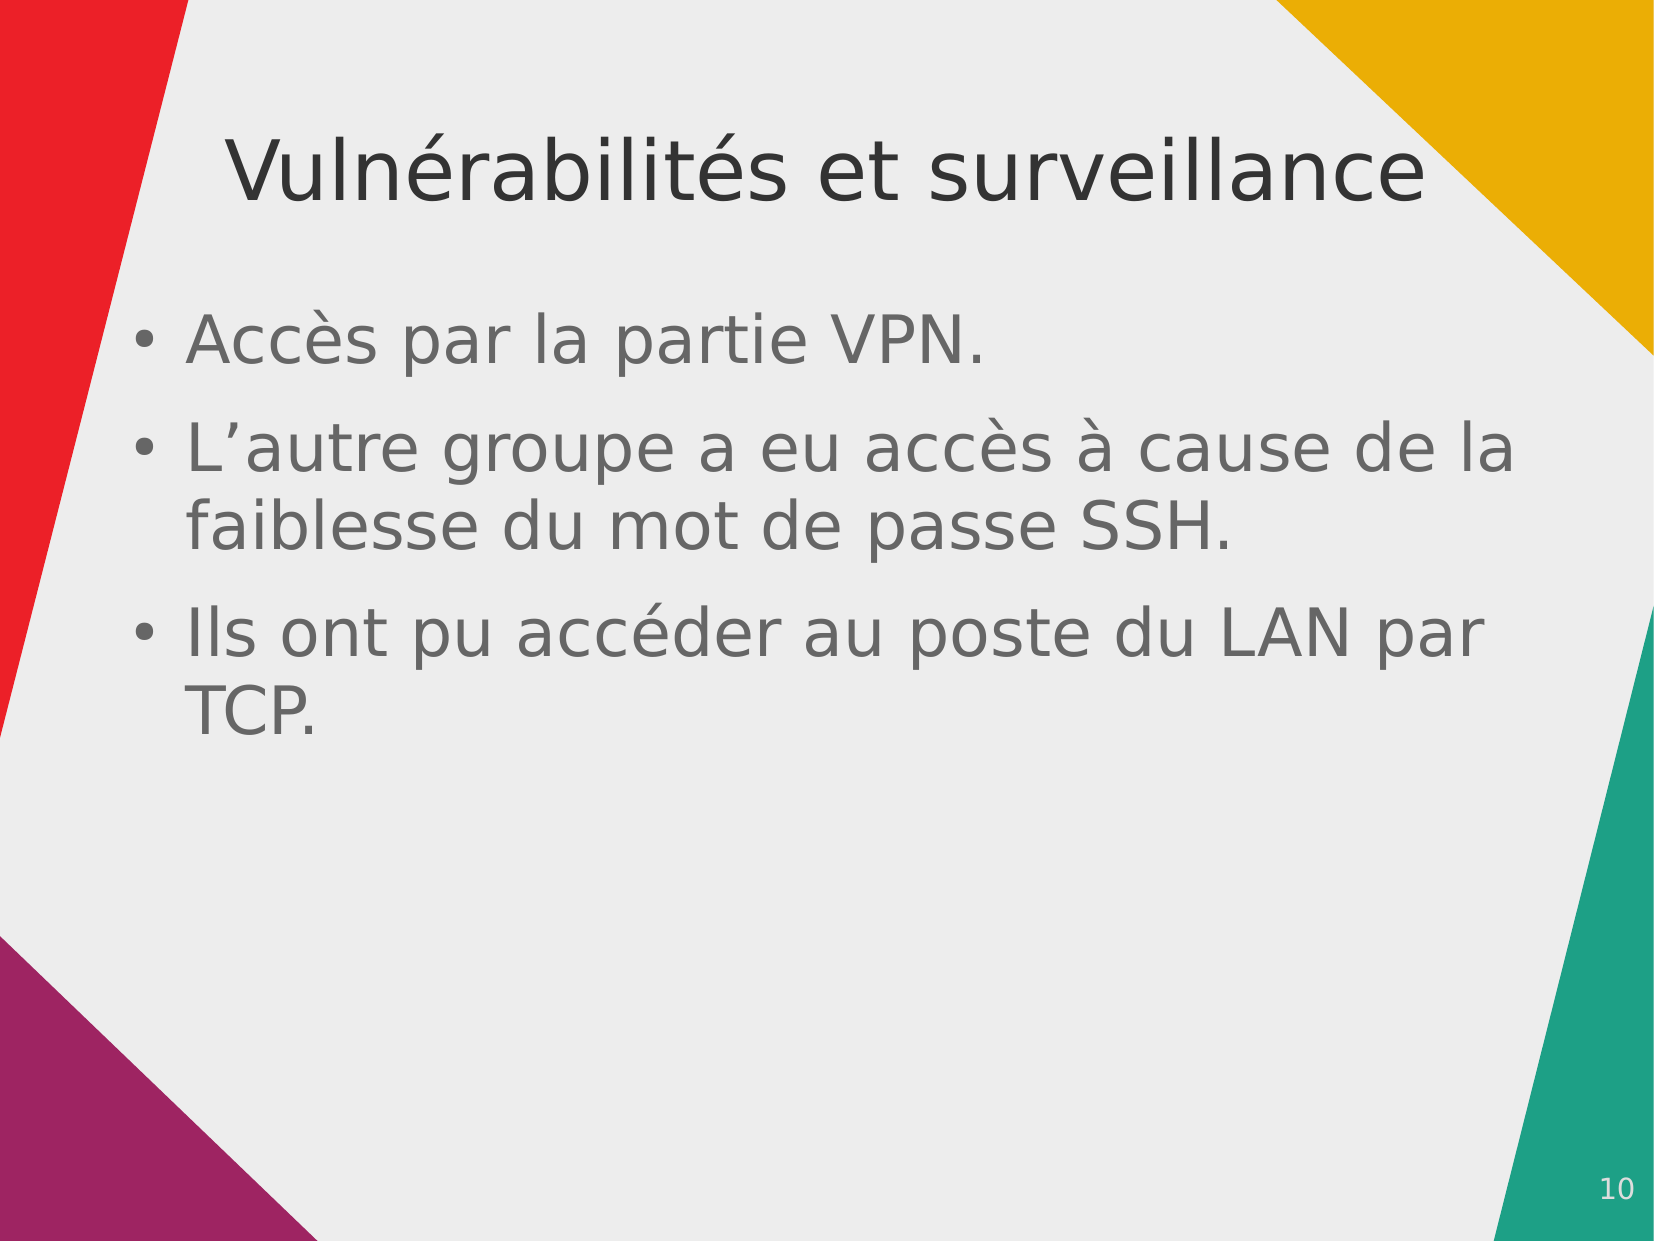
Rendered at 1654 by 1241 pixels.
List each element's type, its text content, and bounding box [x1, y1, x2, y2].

title Vulnérabilités et surveillance [114, 73, 1539, 271]
list Accès par la partie VPN. L’autre groupe a eu accès à cause de la faiblesse du mot de passe SSH. Ils ont pu accéder au poste du LAN par TCP. [114, 302, 1539, 1033]
